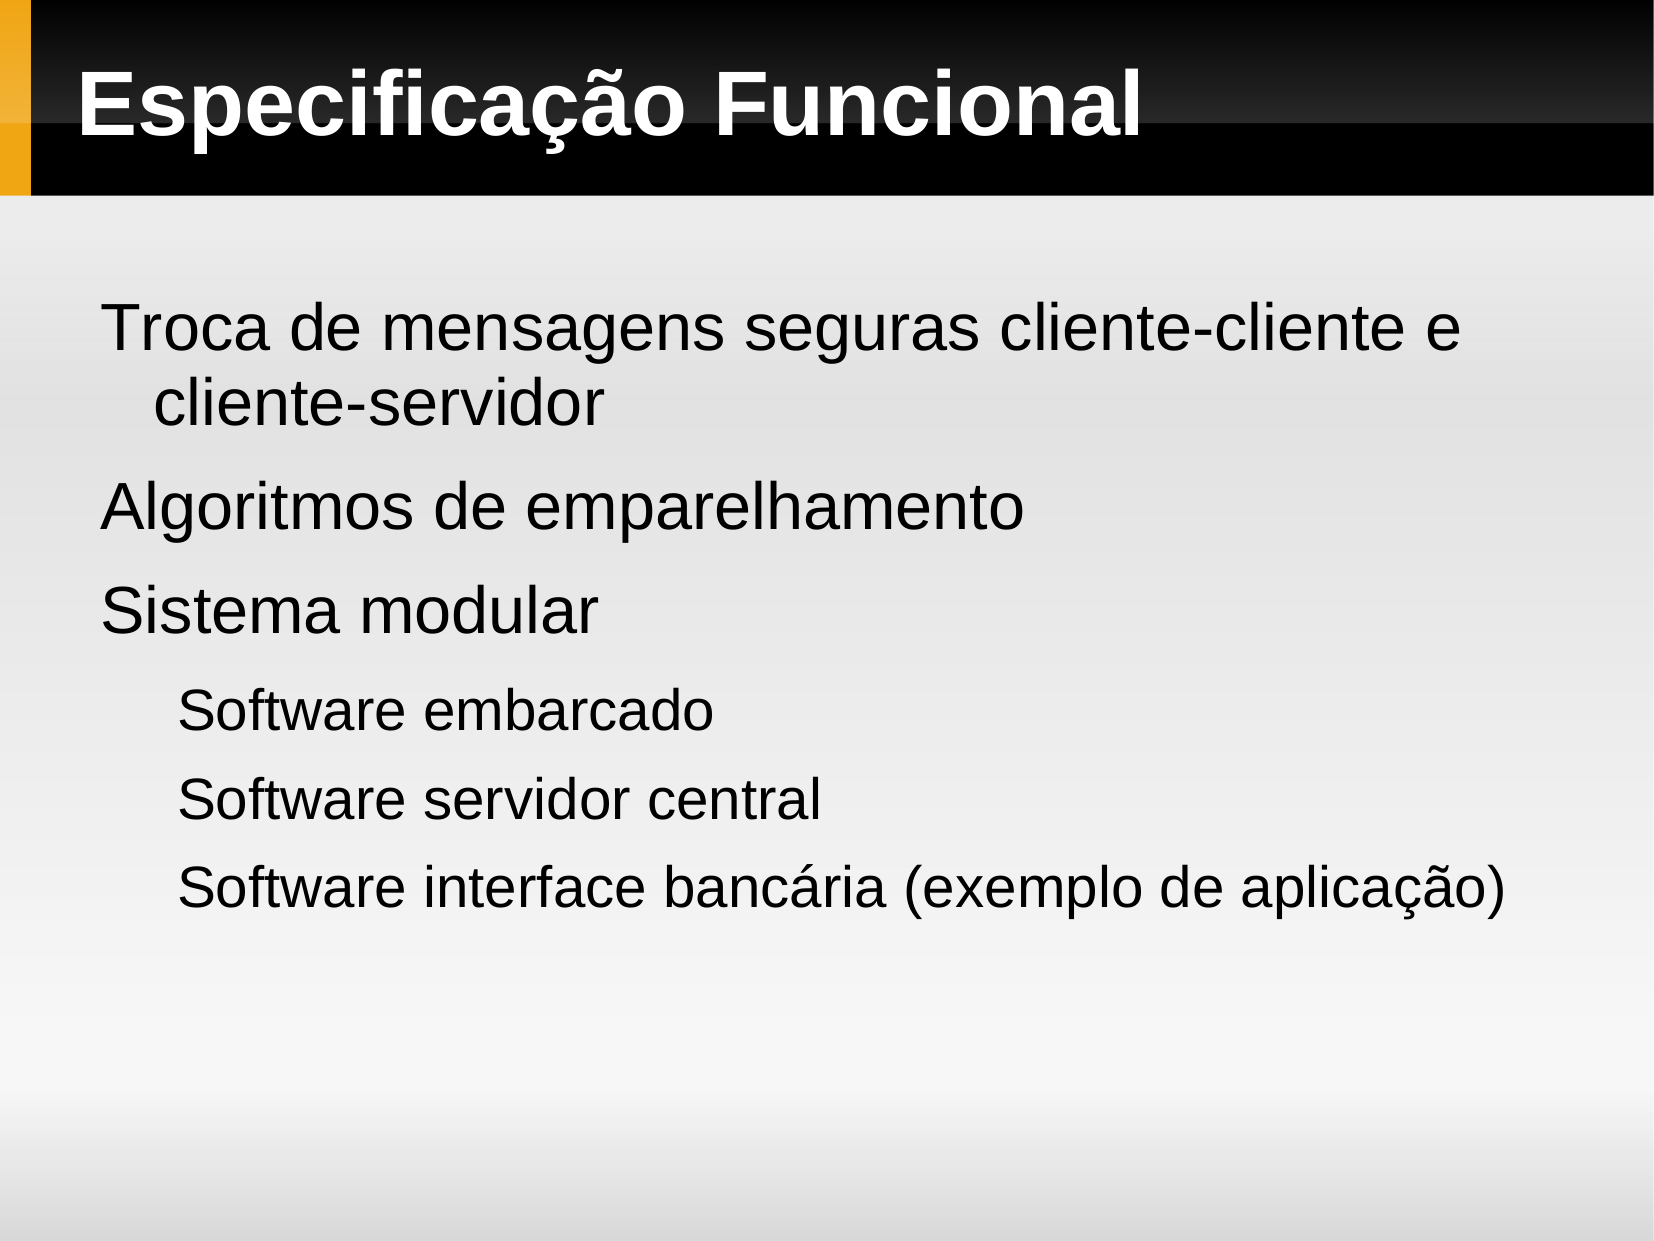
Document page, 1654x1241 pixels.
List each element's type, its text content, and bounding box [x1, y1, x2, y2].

list Troca de mensagens seguras cliente-cliente e cliente-servidor Algoritmos de emparelhamento Sistema modular Software embarcado Software servidor central Software interface bancária (exemplo de aplicação) [82, 290, 1571, 1094]
title Especificação Funcional [76, 7, 1565, 200]
picture [0, 0, 1654, 1241]
